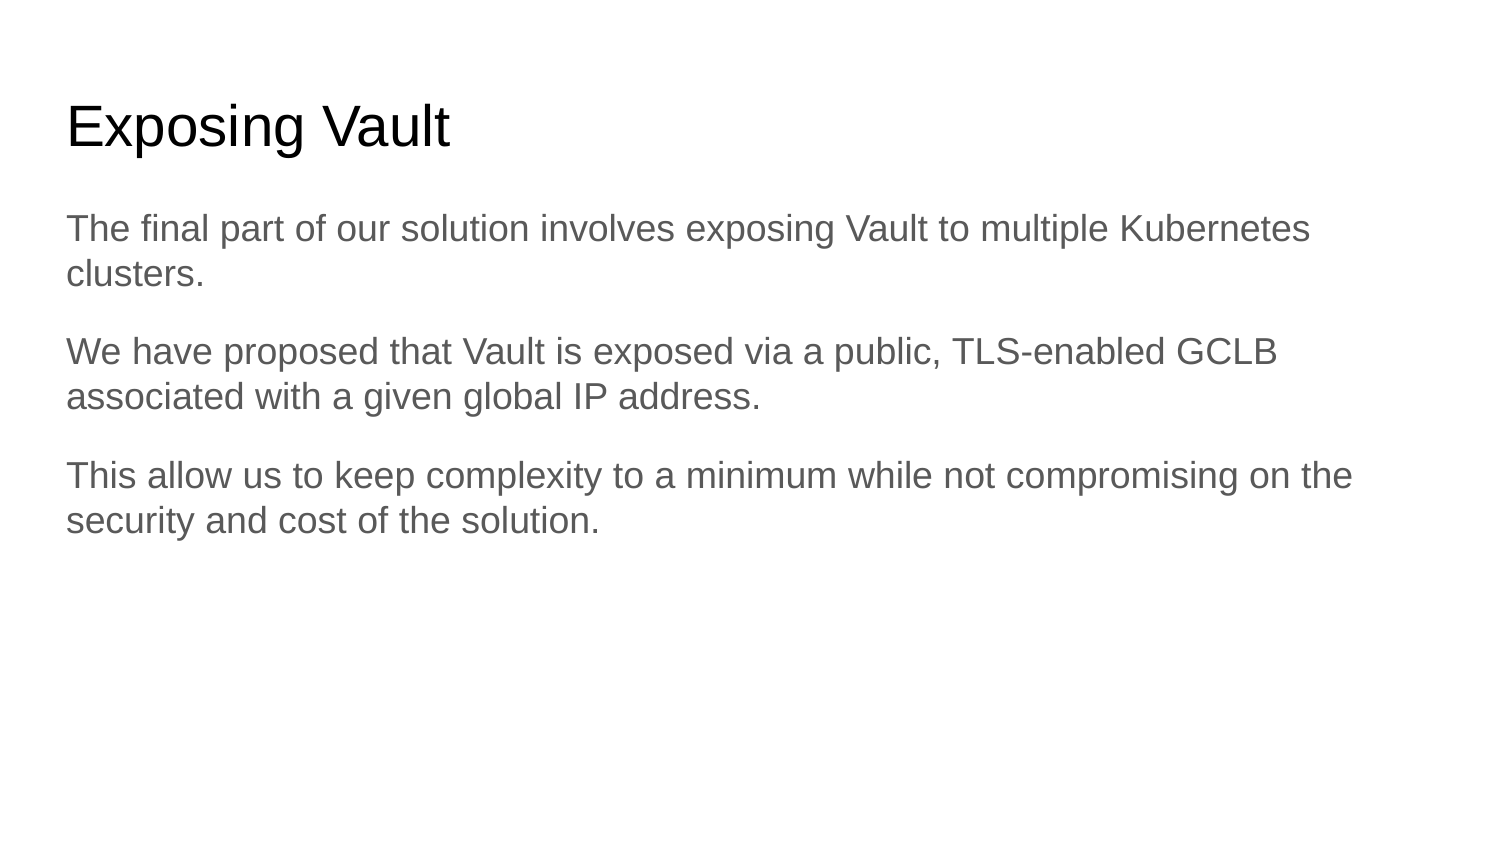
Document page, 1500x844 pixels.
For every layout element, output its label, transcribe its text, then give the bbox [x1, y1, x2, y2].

title Exposing Vault [51, 72, 1449, 167]
list The final part of our solution involves exposing Vault to multiple Kubernetes clusters. We have proposed that Vault is exposed via a public, TLS-enabled GCLB associated with a given global IP address. This allow us to keep complexity to a minimum while not compromising on the security and cost of the solution. [51, 189, 1449, 750]
